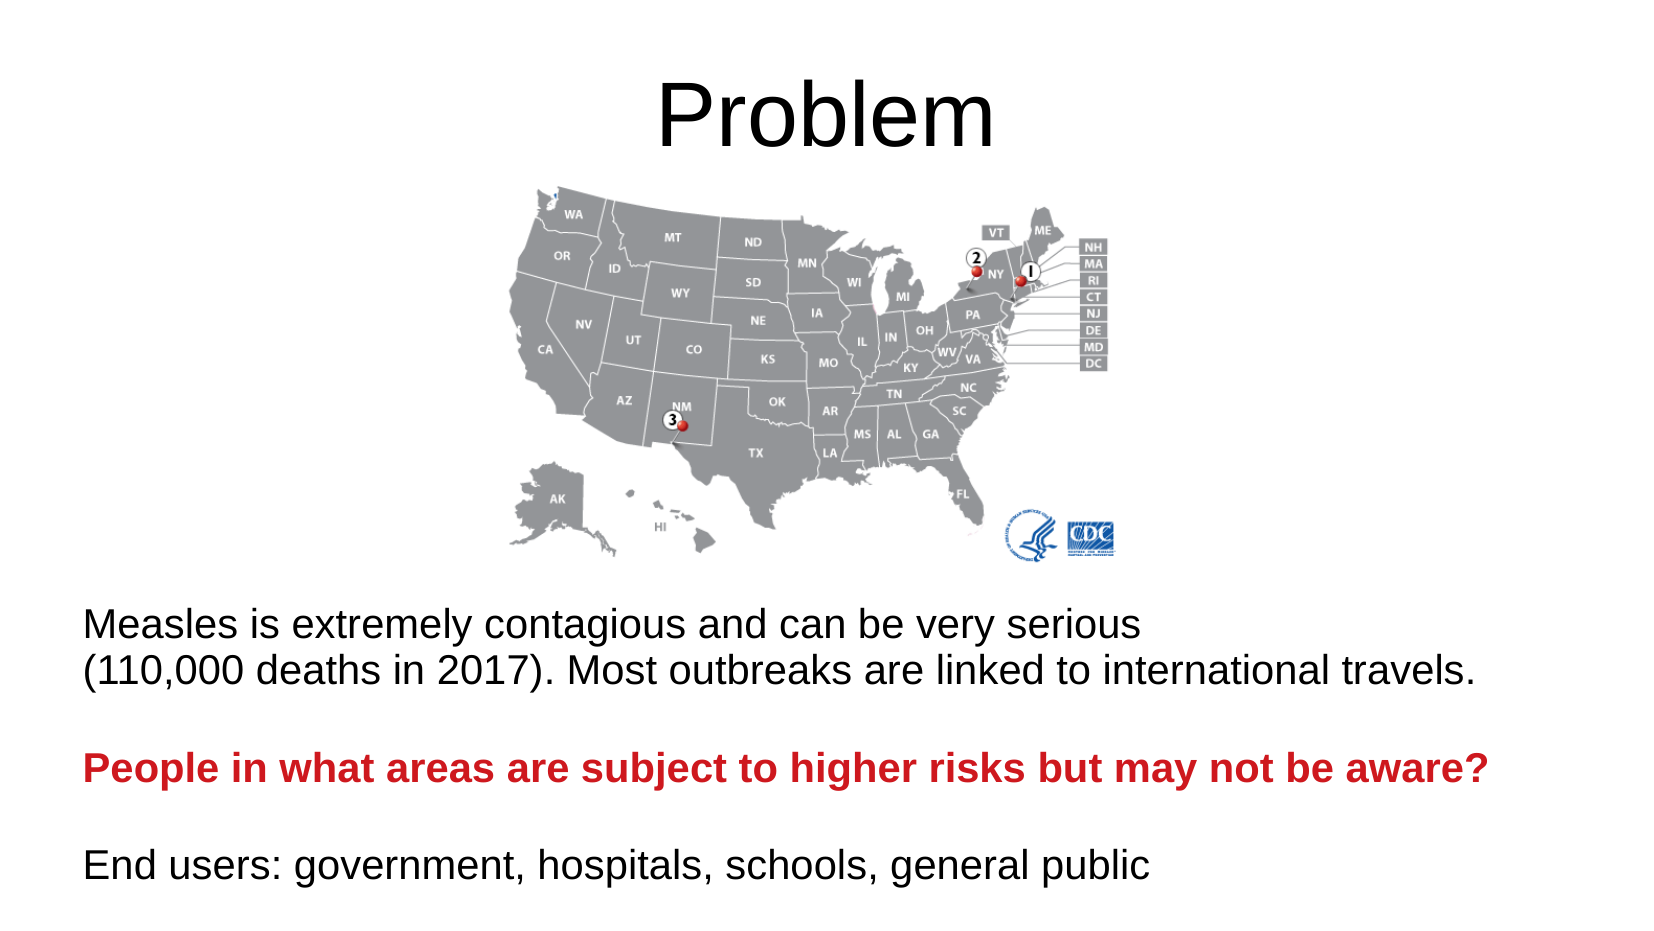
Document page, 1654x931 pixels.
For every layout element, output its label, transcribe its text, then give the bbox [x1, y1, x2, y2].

subtitle Measles is extremely contagious and can be very serious (110,000 deaths in 2017). Most outbreaks are linked to international travels. People in what areas are subject to higher risks but may not be aware? End users: government, hospitals, schools, general public [82, 554, 1571, 931]
title Problem [82, 37, 1571, 193]
picture [498, 162, 1126, 580]
